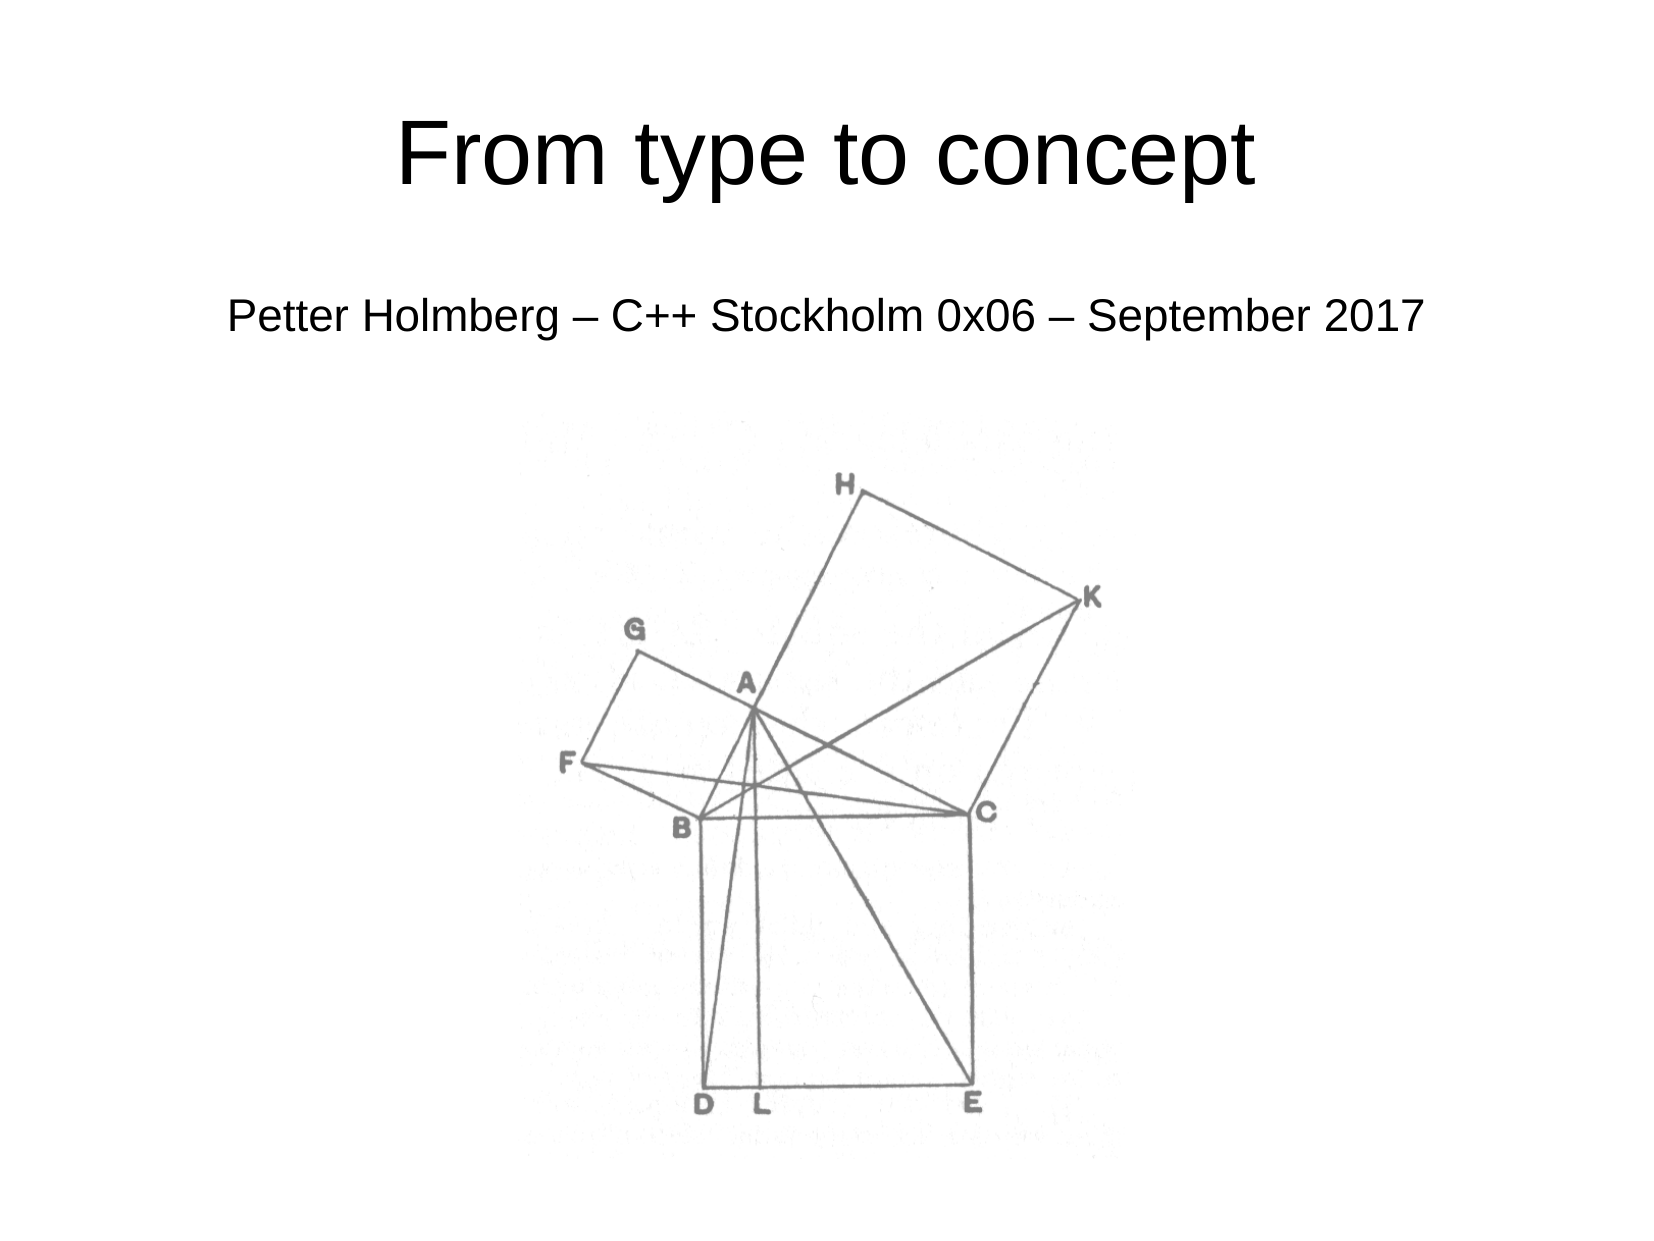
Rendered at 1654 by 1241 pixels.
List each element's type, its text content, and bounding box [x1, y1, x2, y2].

title From type to concept [82, 49, 1571, 257]
picture [518, 410, 1136, 1159]
subtitle Petter Holmberg – C++ Stockholm 0x06 – September 2017 [82, 290, 1571, 1010]
